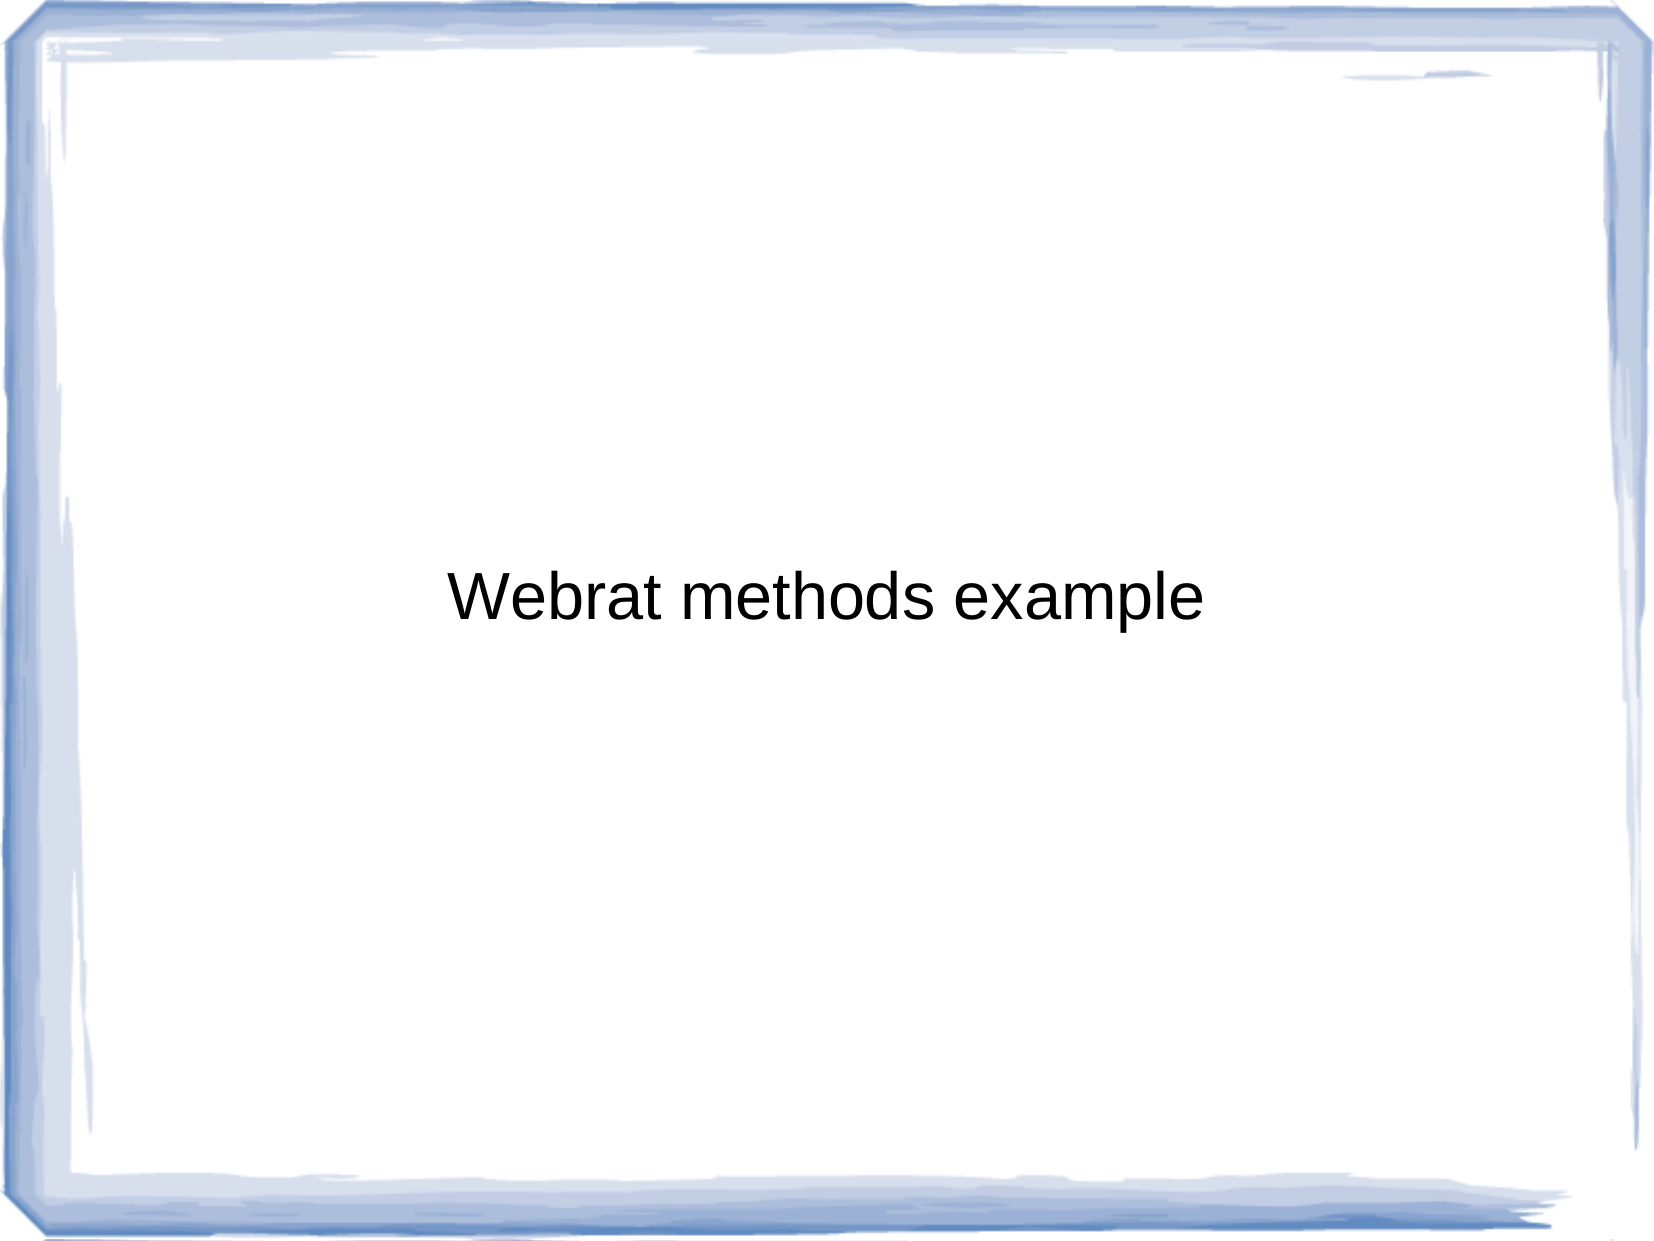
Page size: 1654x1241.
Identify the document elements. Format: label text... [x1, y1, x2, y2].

subtitle Webrat methods example [82, 49, 1571, 1144]
picture [0, 0, 1654, 1241]
